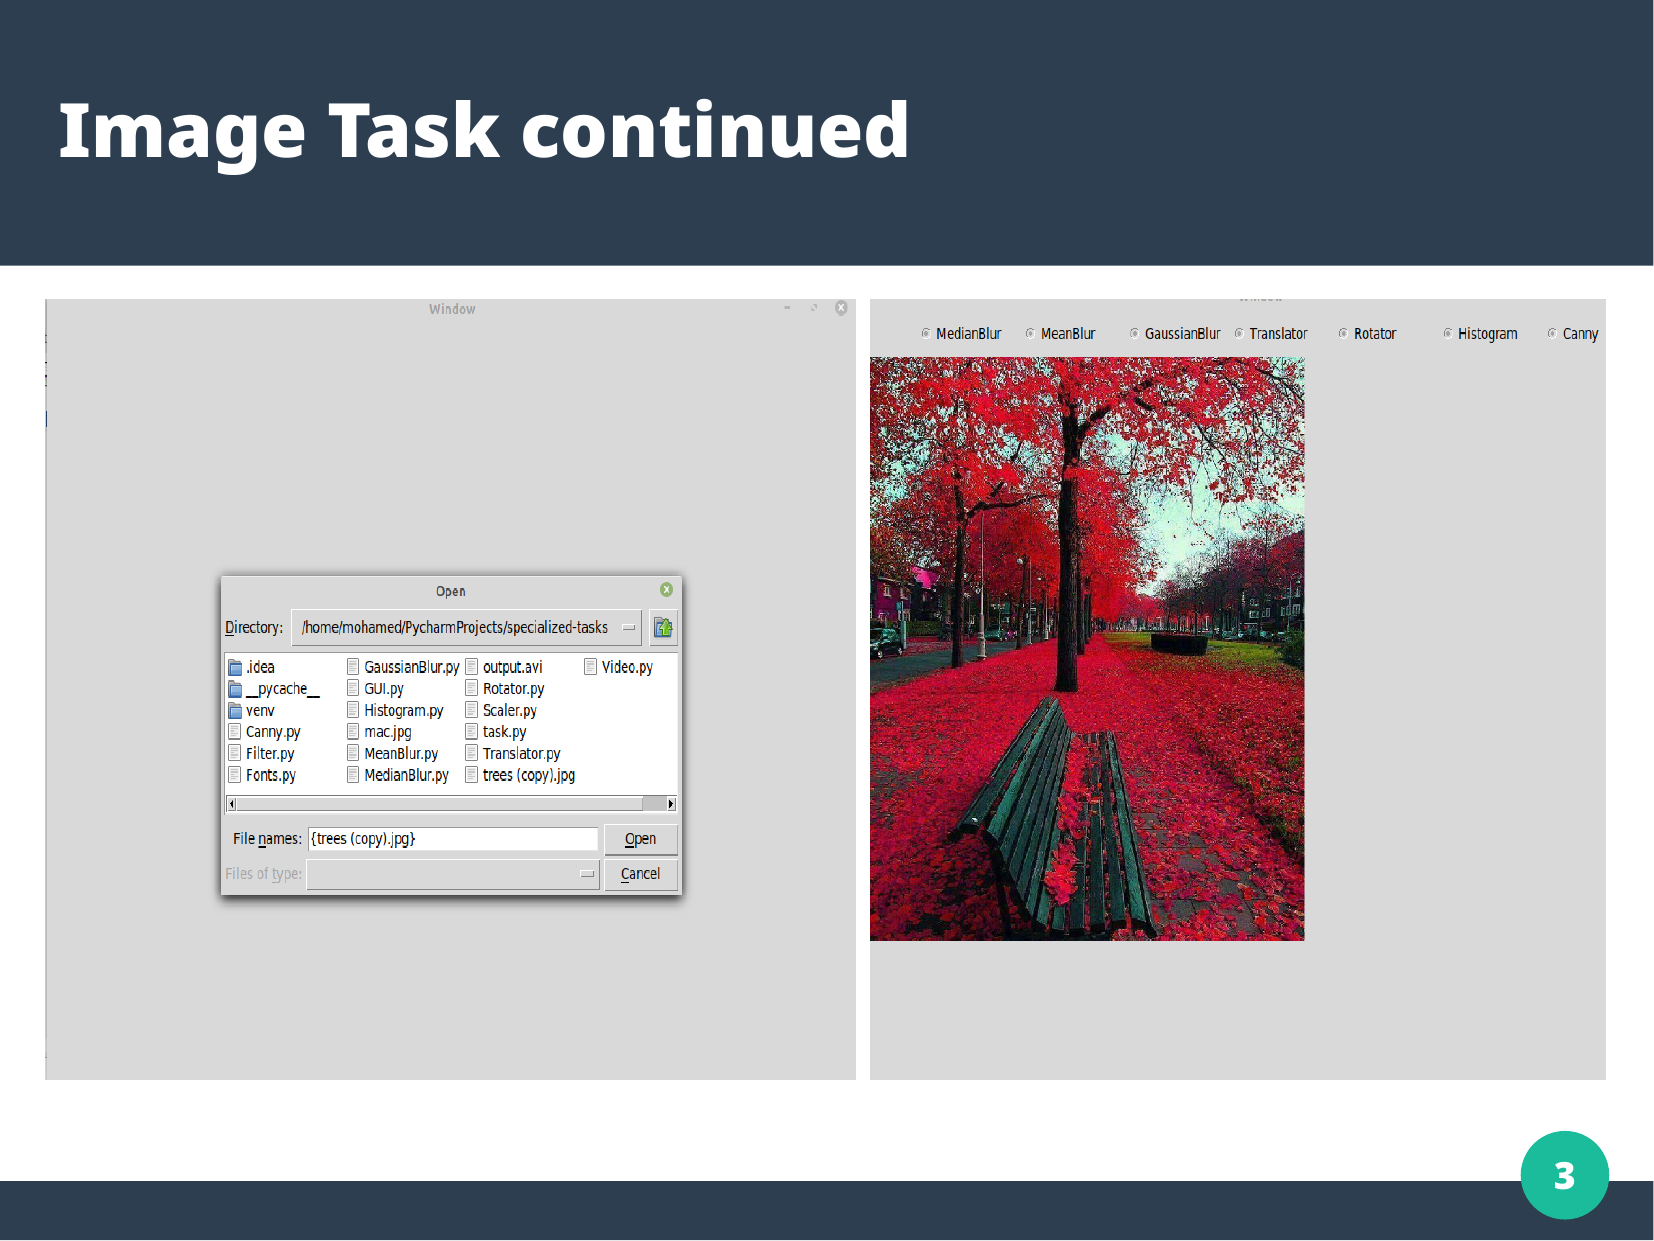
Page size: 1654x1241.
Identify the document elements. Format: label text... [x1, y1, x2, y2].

title Image Task continued [59, 49, 1595, 207]
picture [45, 299, 856, 1081]
picture [870, 299, 1606, 1081]
